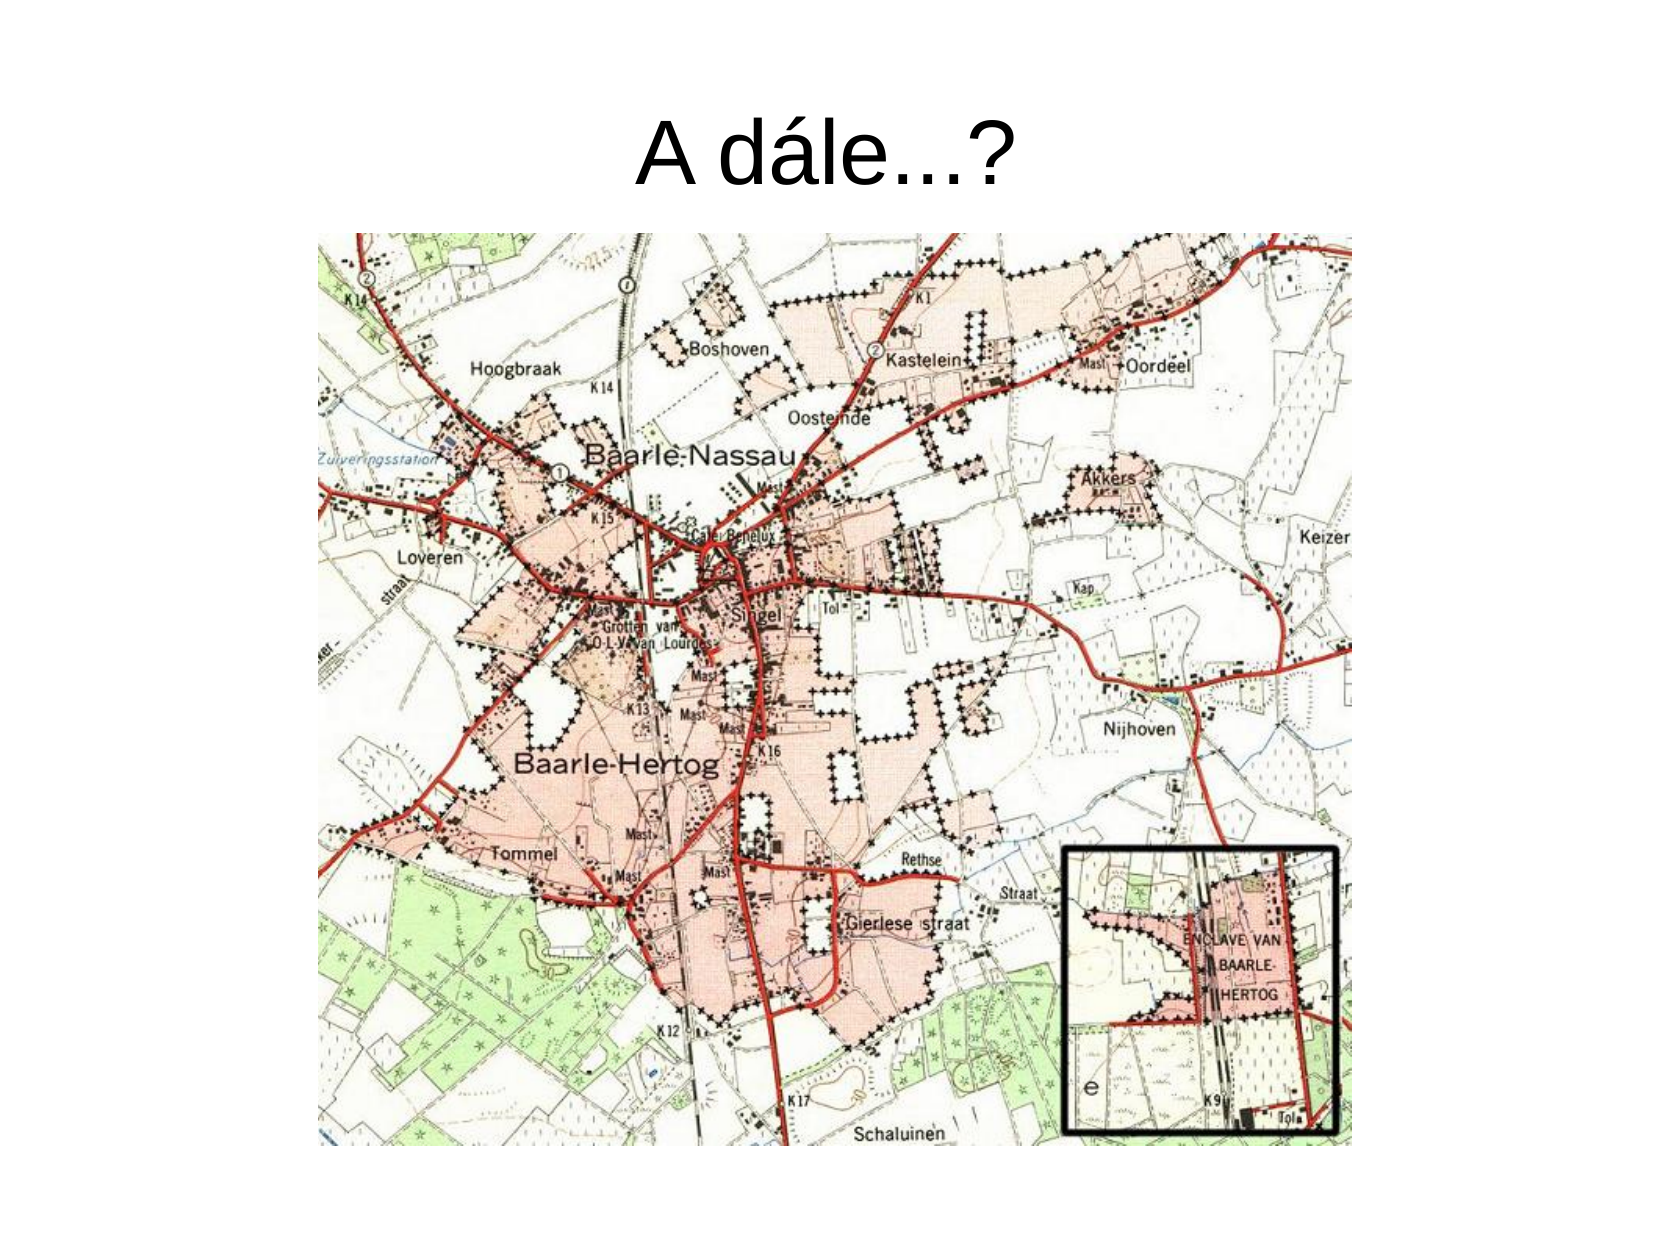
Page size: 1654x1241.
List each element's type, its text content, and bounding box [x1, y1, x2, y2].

title A dále...? [82, 49, 1571, 257]
picture [318, 233, 1352, 1146]
